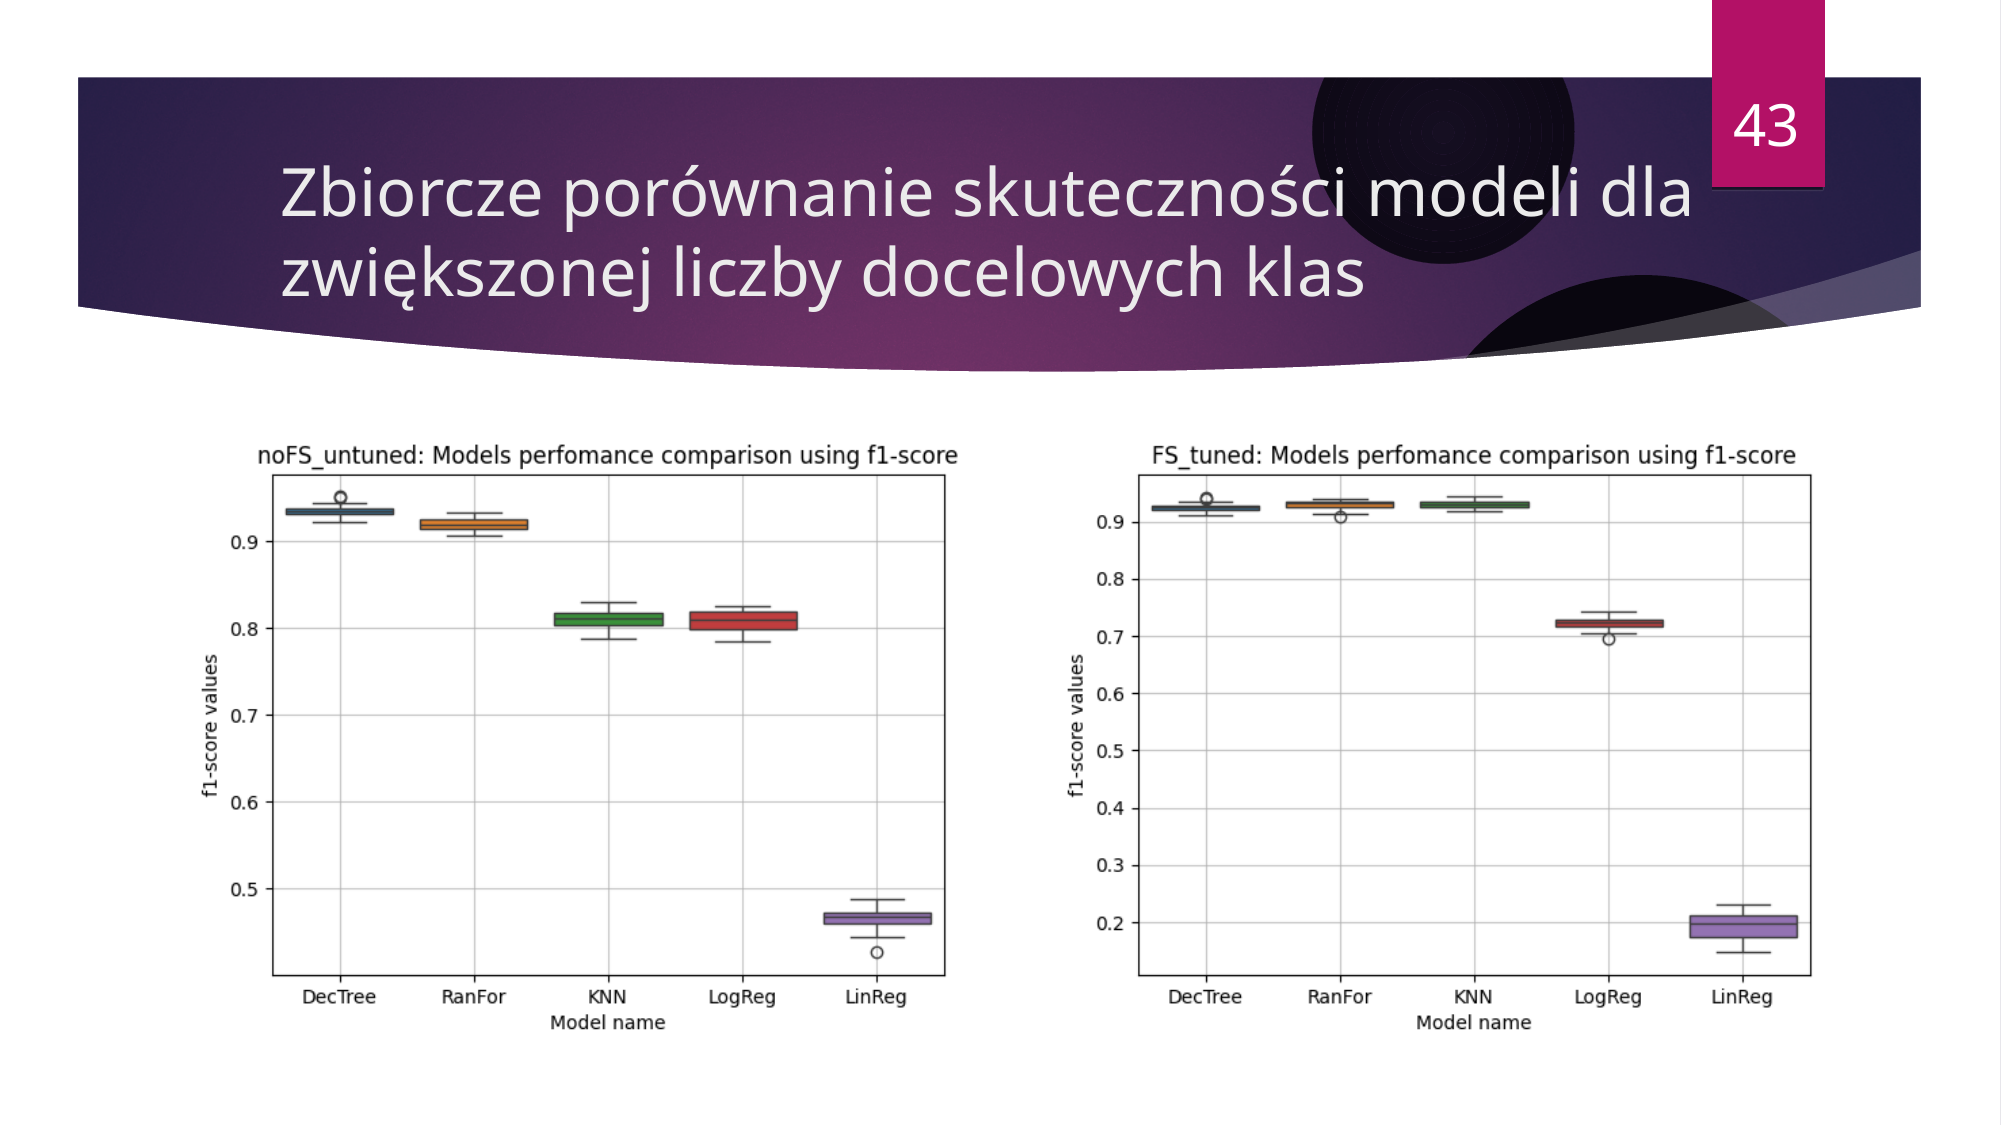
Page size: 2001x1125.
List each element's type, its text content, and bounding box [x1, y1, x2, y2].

title Zbiorcze porównanie skuteczności modeli dla zwiększonej liczby docelowych klas [210, 111, 1768, 348]
text_box [1698, 48, 1836, 175]
picture [164, 397, 1897, 1047]
